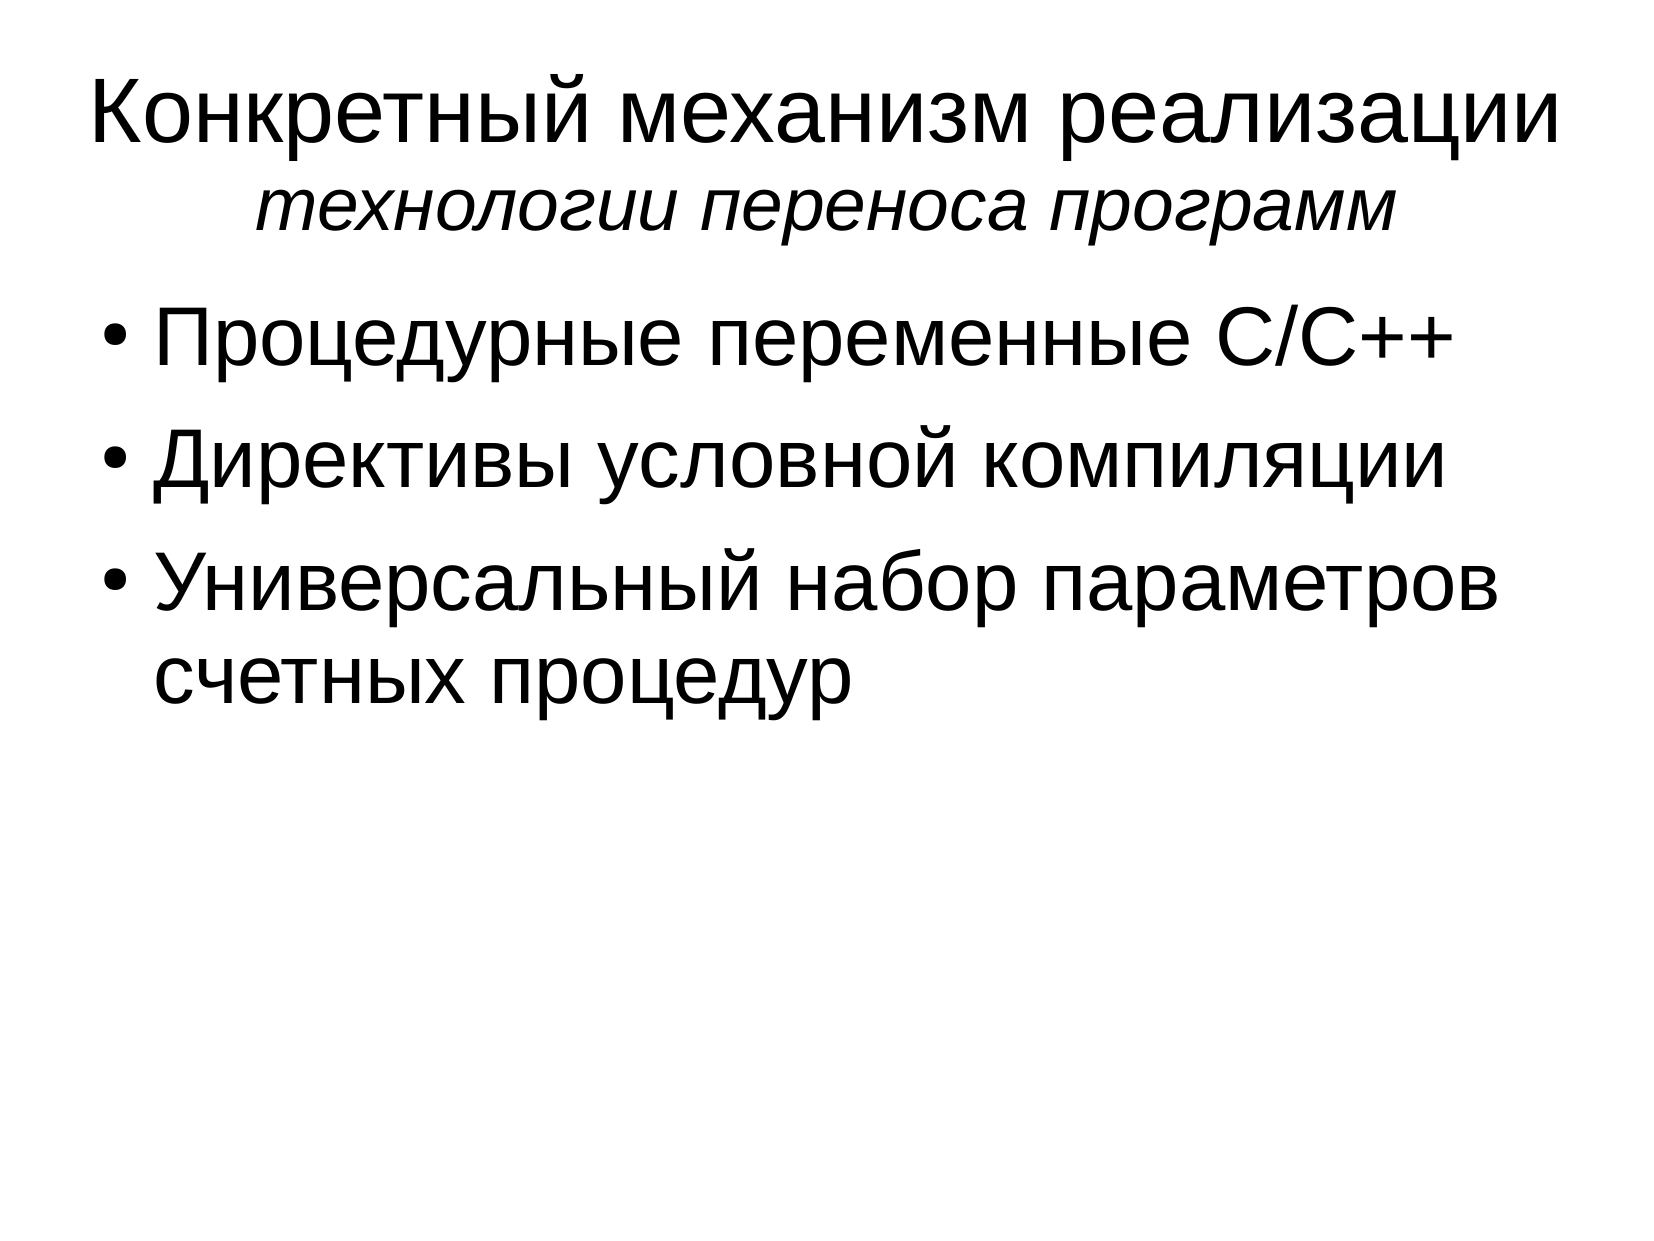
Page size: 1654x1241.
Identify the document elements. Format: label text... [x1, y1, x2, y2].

title Конкретный механизм реализации технологии переноса программ [82, 49, 1571, 257]
list Процедурные переменные С/С++ Директивы условной компиляции Универсальный набор параметров счетных процедур [82, 290, 1571, 1010]
